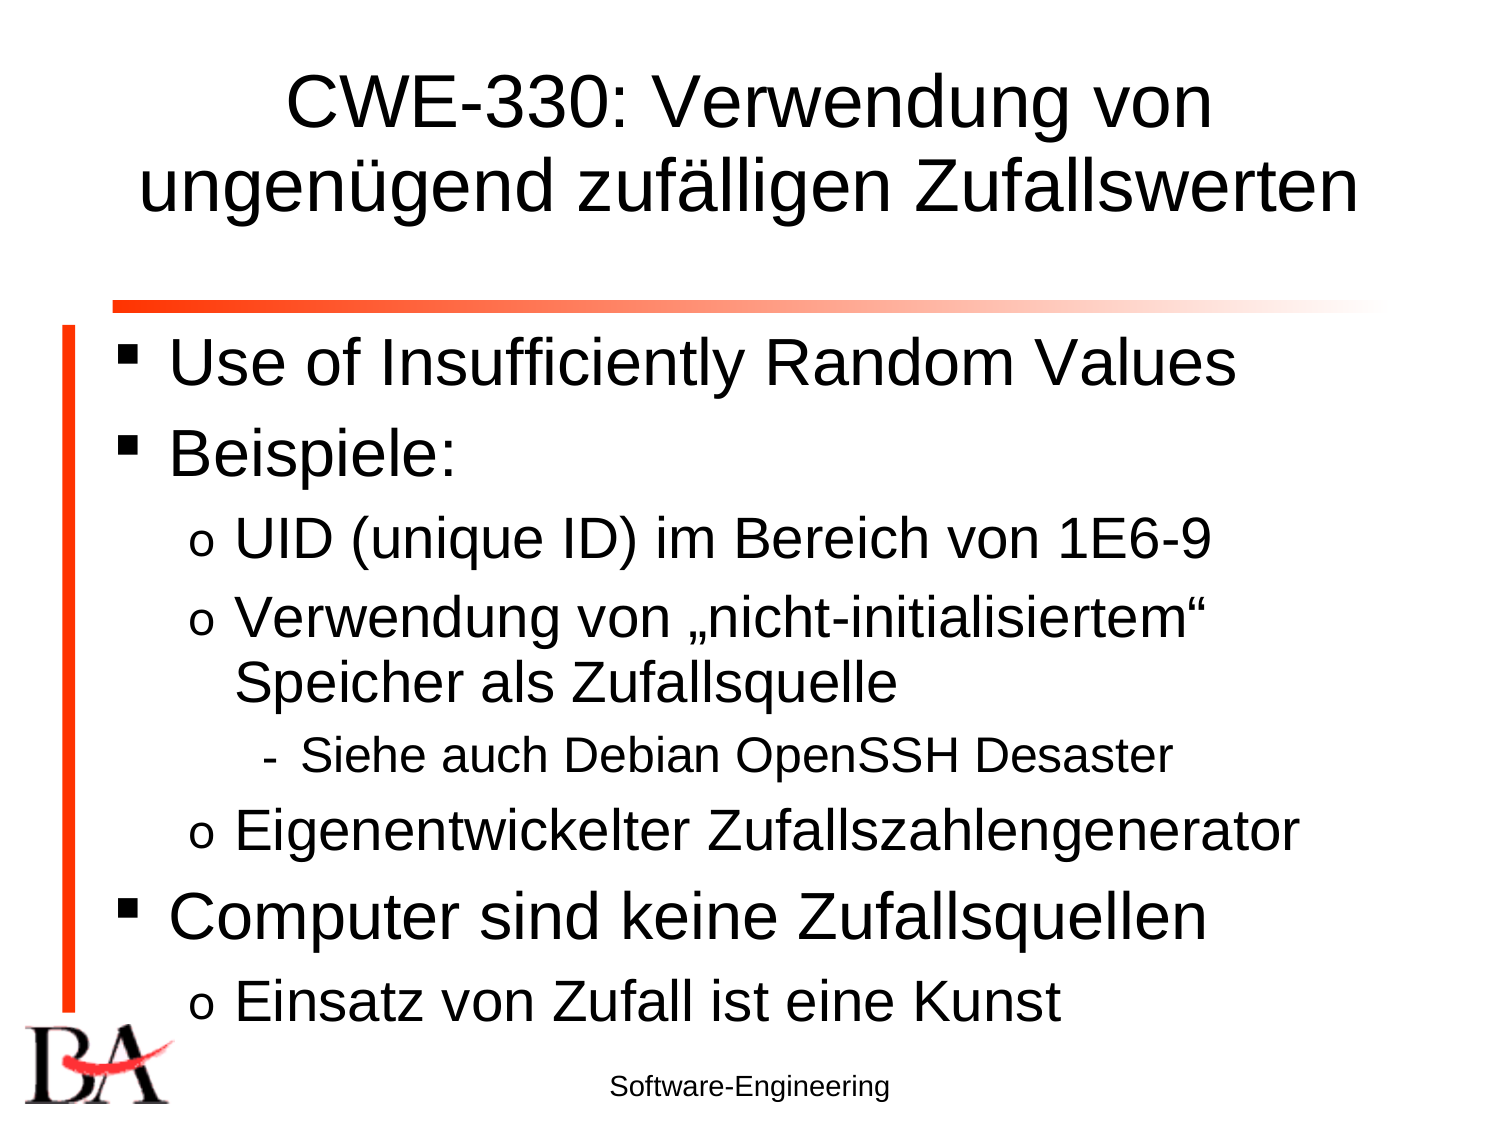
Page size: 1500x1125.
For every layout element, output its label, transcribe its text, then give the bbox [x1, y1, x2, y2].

title CWE-330: Verwendung von ungenügend zufälligen Zufallswerten [112, 28, 1388, 259]
list Use of Insufficiently Random Values Beispiele: UID (unique ID) im Bereich von 1E6-9 Verwendung von „nicht-initialisiertem“ Speicher als Zufallsquelle Siehe auch Debian OpenSSH Desaster Eigenentwickelter Zufallszahlengenerator Computer sind keine Zufallsquellen Einsatz von Zufall ist eine Kunst [112, 324, 1388, 1036]
picture [24, 1024, 175, 1104]
